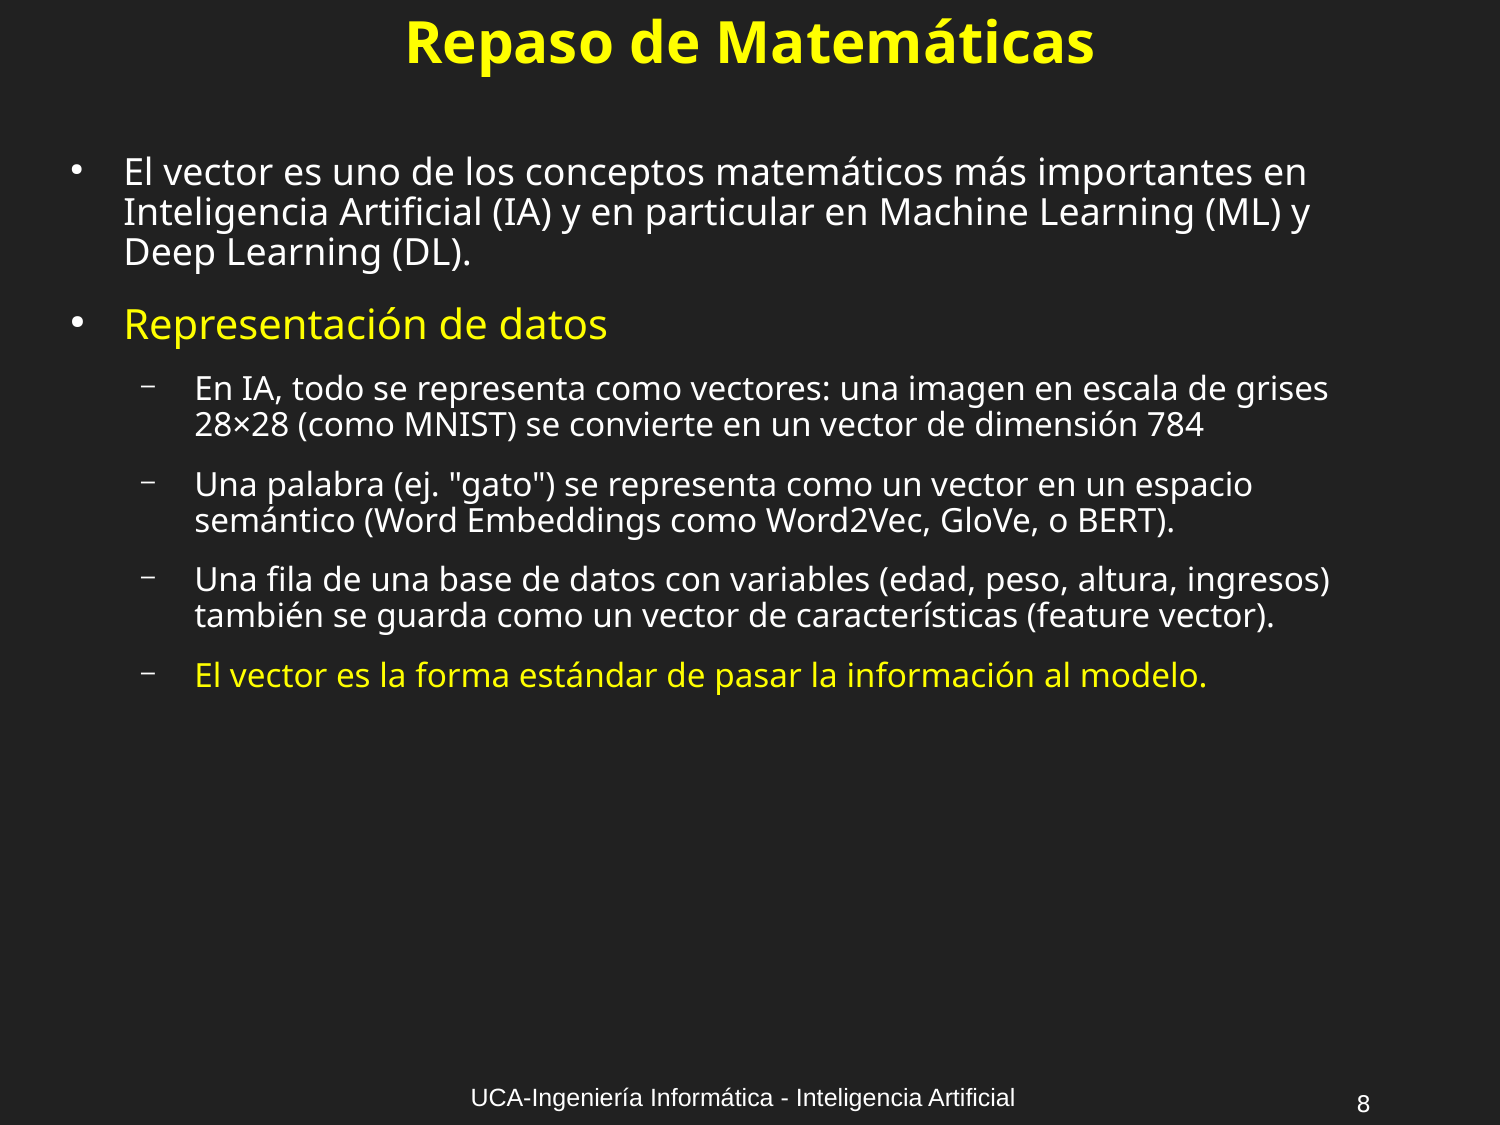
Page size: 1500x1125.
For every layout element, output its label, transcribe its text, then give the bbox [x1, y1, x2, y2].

list El vector es uno de los conceptos matemáticos más importantes en Inteligencia Artificial (IA) y en particular en Machine Learning (ML) y Deep Learning (DL). Representación de datos En IA, todo se representa como vectores: una imagen en escala de grises 28×28 (como MNIST) se convierte en un vector de dimensión 784 Una palabra (ej. "gato") se representa como un vector en un espacio semántico (Word Embeddings como Word2Vec, GloVe, o BERT). Una fila de una base de datos con variables (edad, peso, altura, ingresos) también se guarda como un vector de características (feature vector). El vector es la forma estándar de pasar la información al modelo. [37, 82, 1388, 1051]
title Repaso de Matemáticas [75, 28, 1425, 179]
